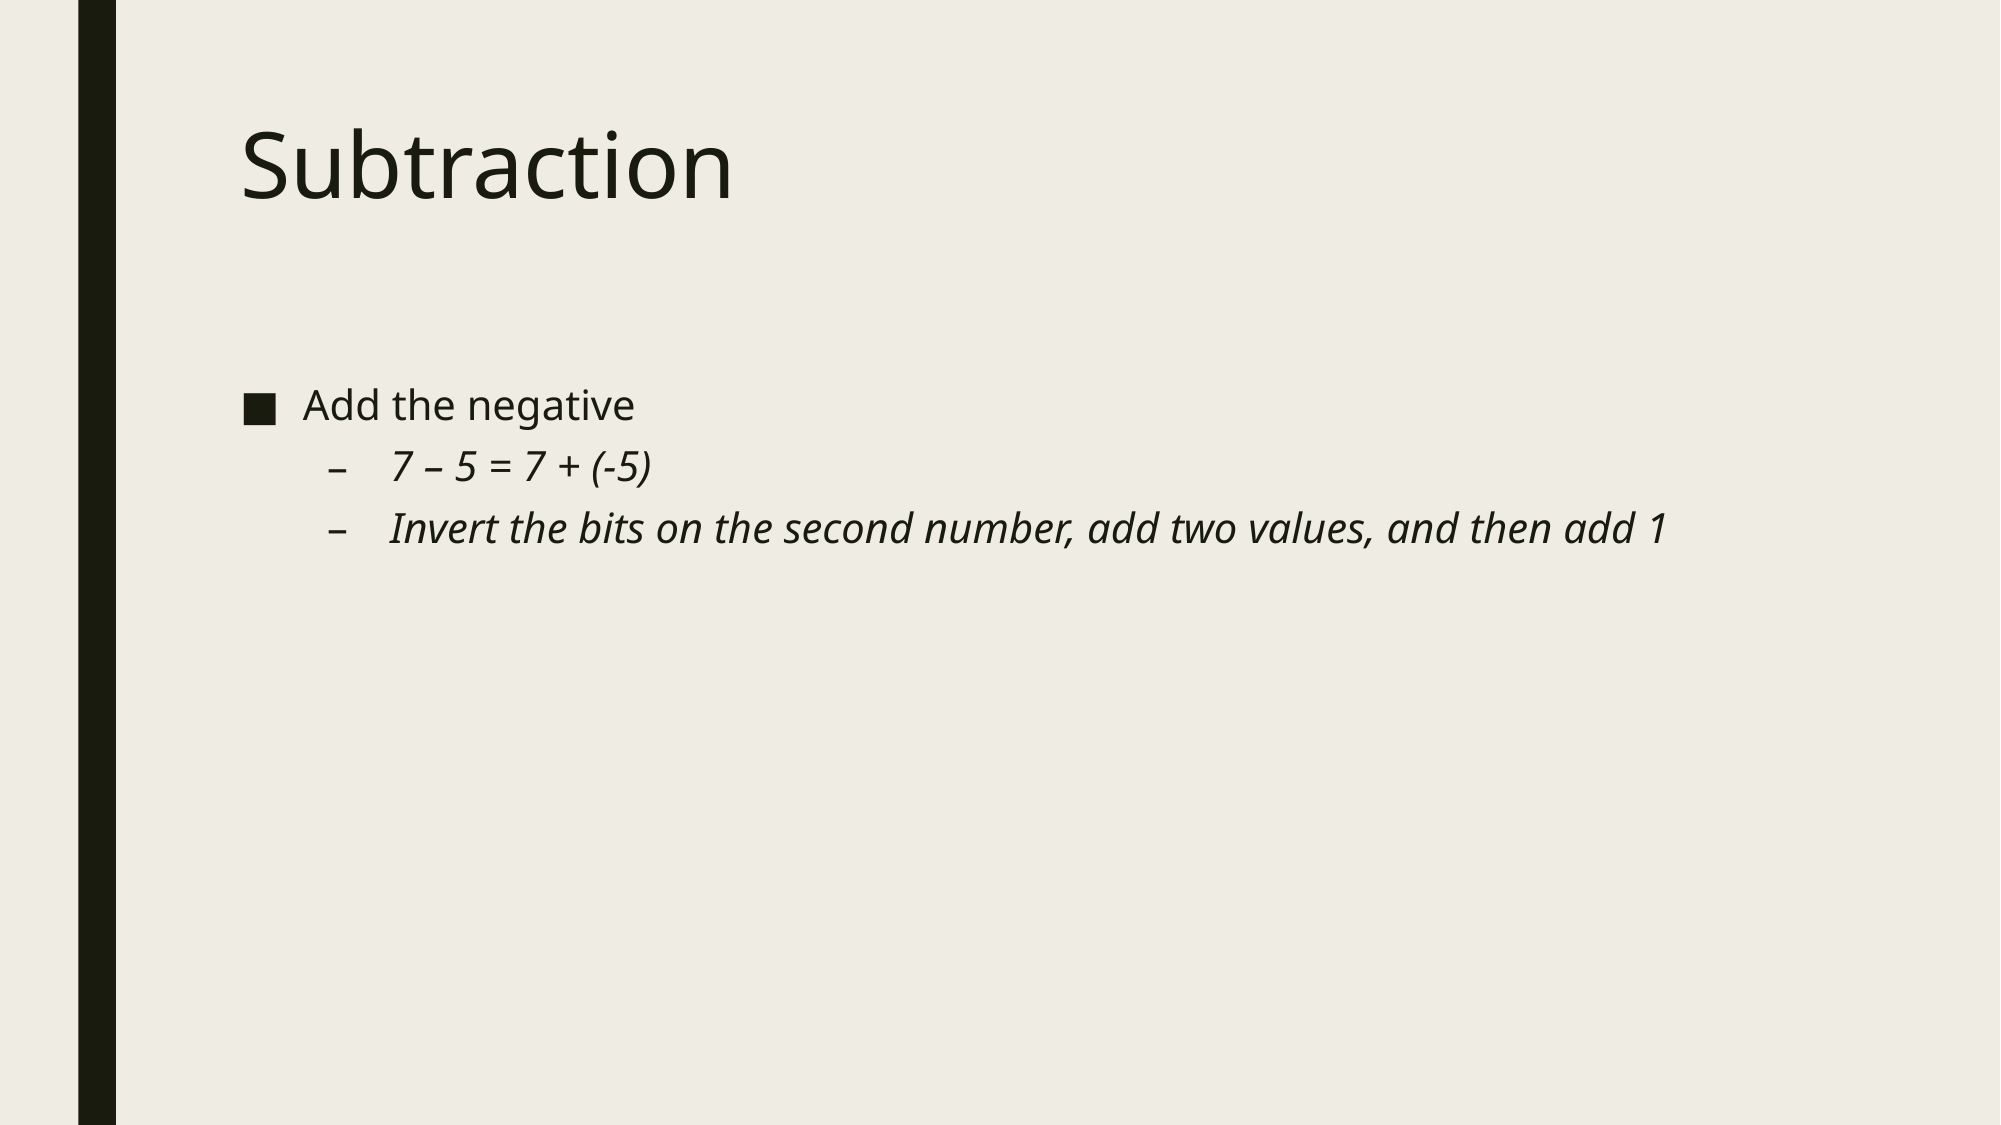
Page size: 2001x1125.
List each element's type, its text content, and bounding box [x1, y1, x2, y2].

list Add the negative 7 – 5 = 7 + (-5) Invert the bits on the second number, add two values, and then add 1 [225, 375, 1800, 963]
title Subtraction [225, 112, 1800, 357]
